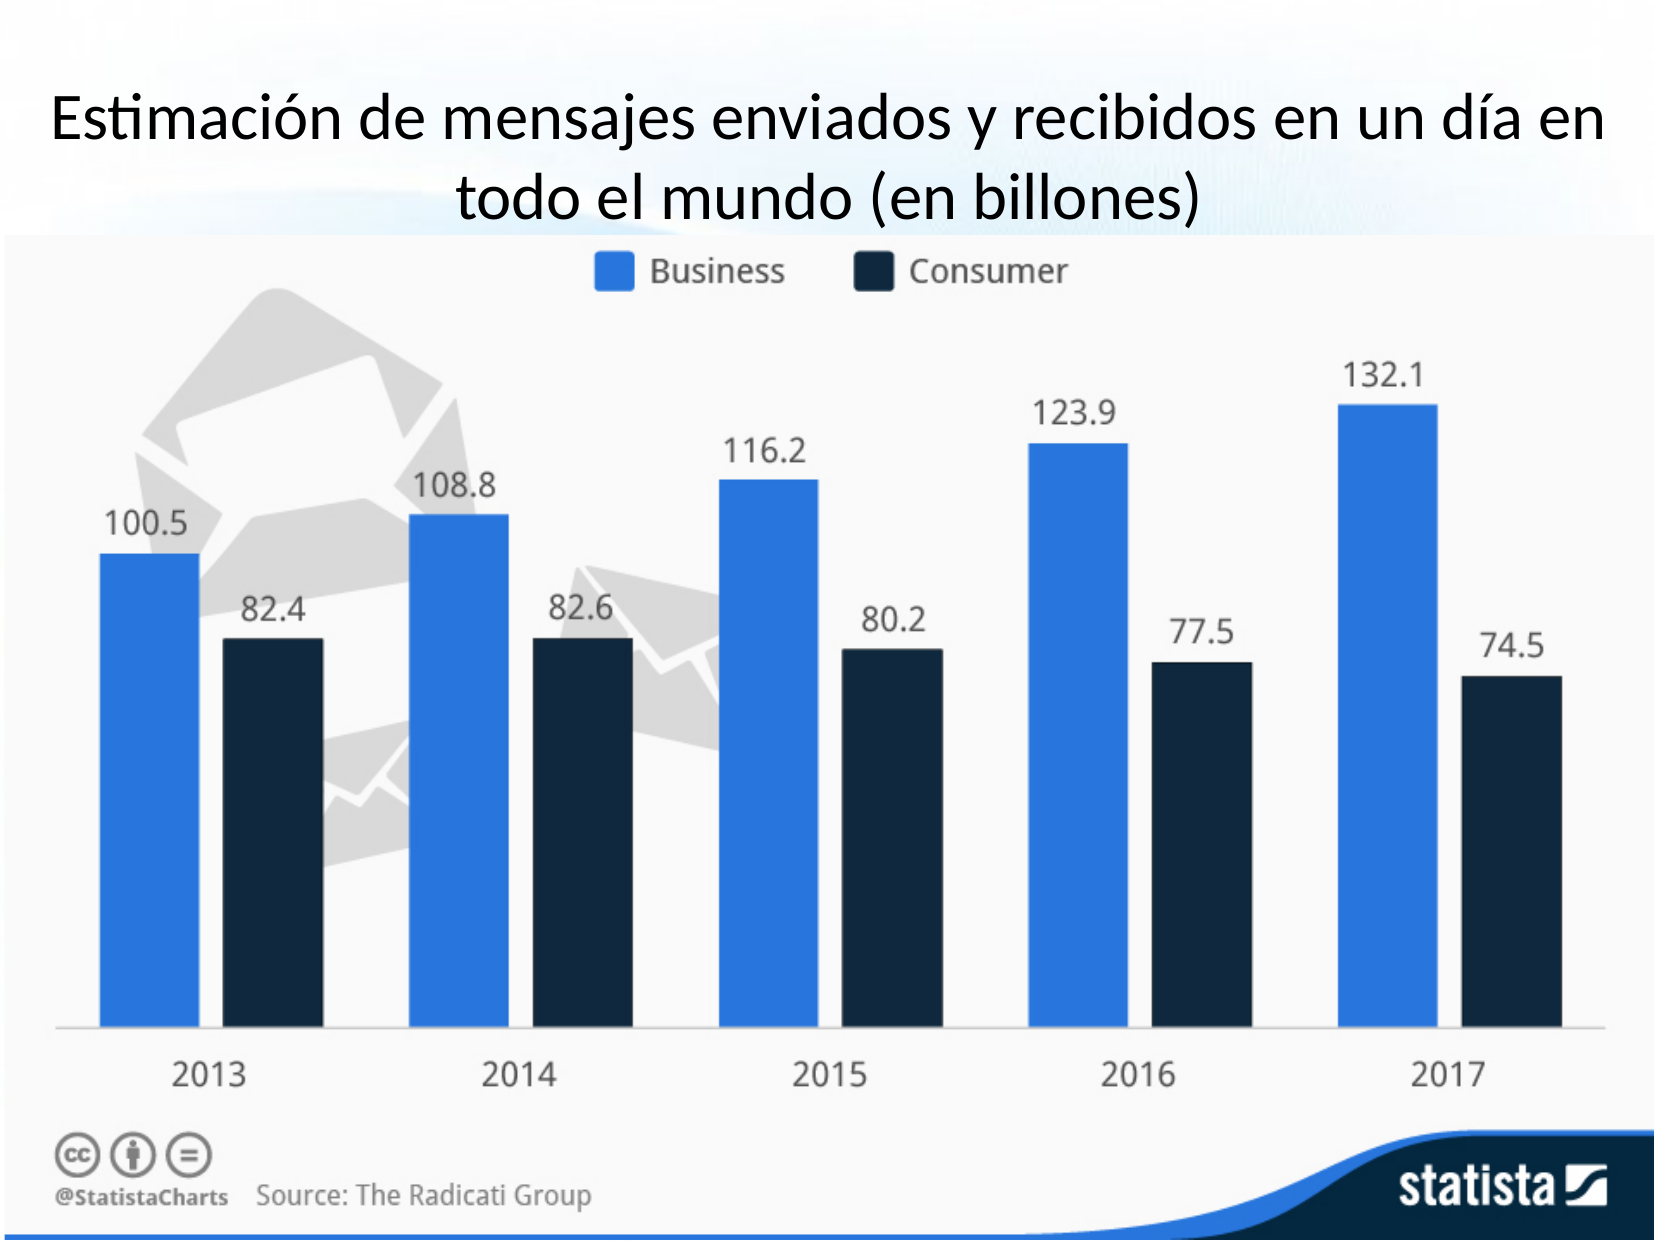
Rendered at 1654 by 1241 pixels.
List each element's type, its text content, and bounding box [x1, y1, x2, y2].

picture [0, 0, 1654, 1241]
title Estimación de mensajes enviados y recibidos en un día en todo el mundo (en billones) [4, 49, 1654, 257]
